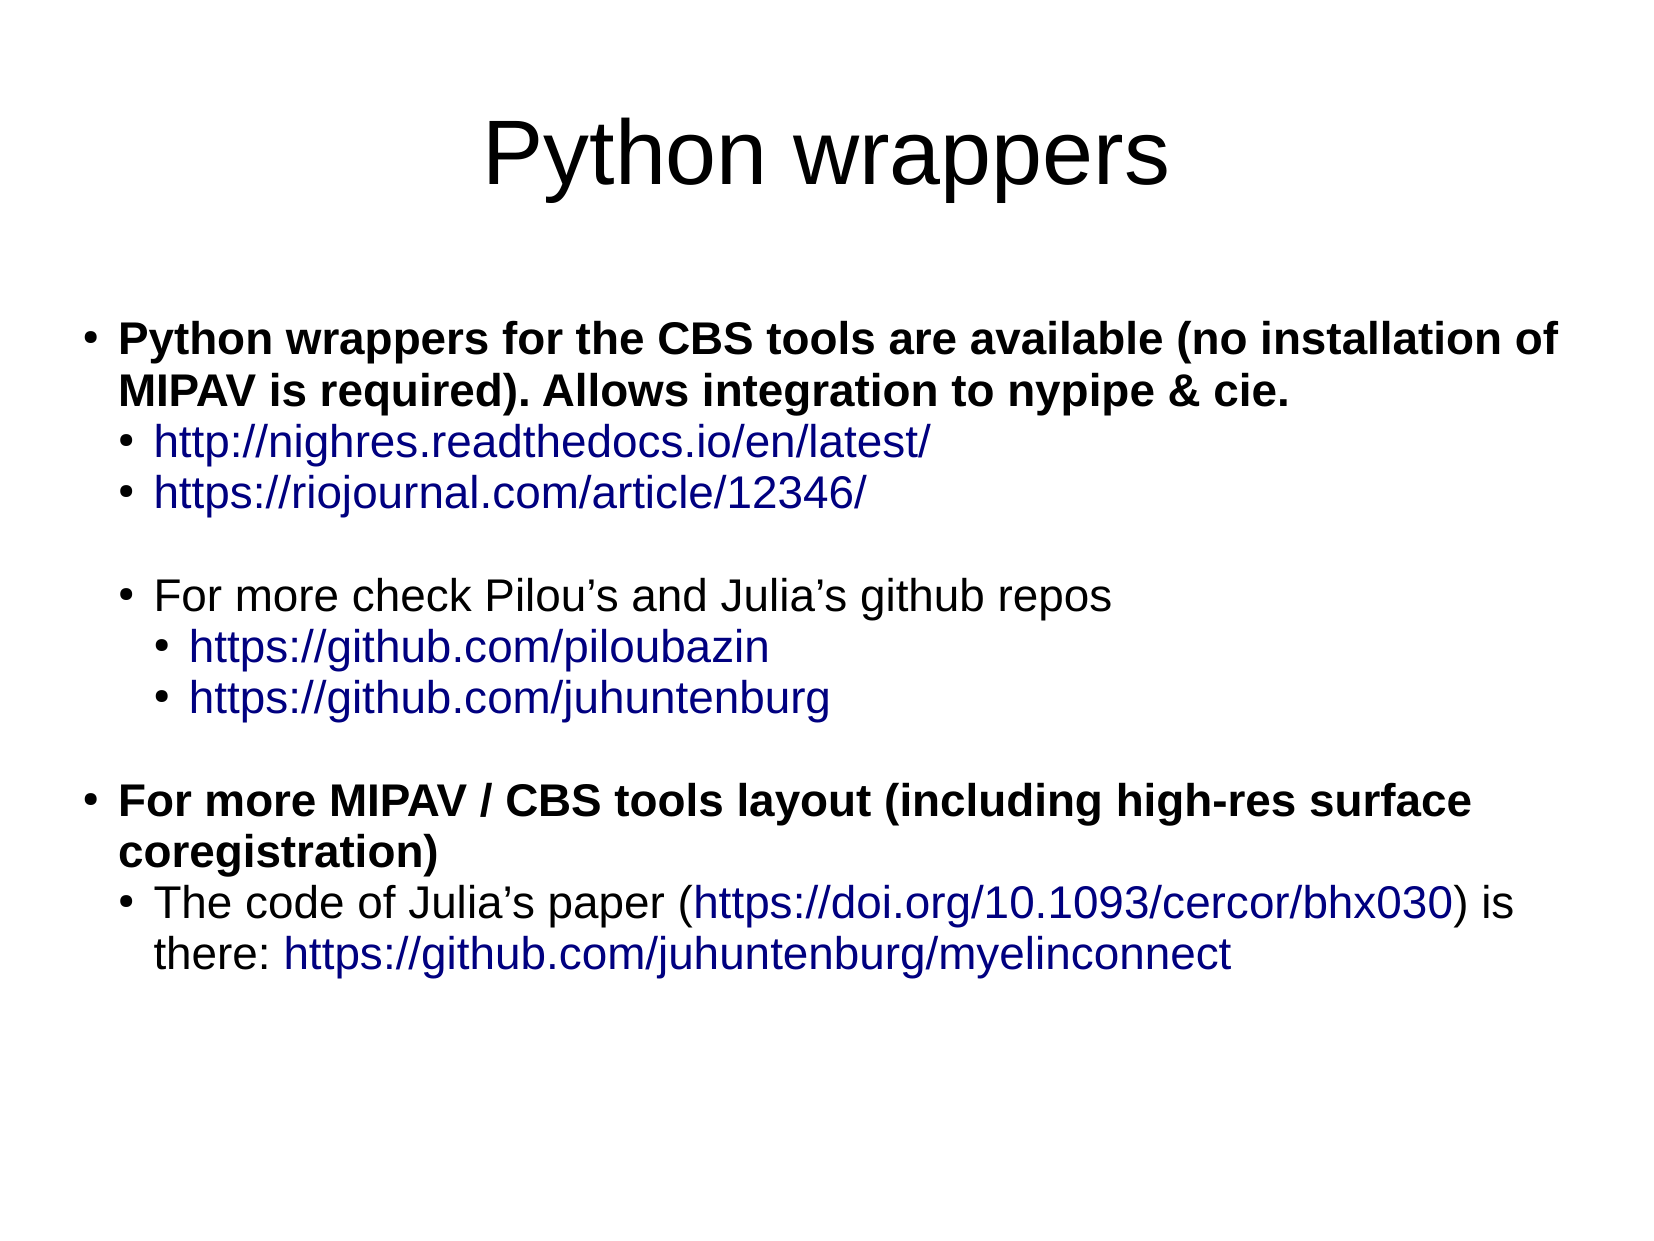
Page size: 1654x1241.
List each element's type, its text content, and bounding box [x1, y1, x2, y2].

subtitle Python wrappers for the CBS tools are available (no installation of MIPAV is required). Allows integration to nypipe & cie. http://nighres.readthedocs.io/en/latest/ https://riojournal.com/article/12346/ For more check Pilou’s and Julia’s github repos https://github.com/piloubazin https://github.com/juhuntenburg For more MIPAV / CBS tools layout (including high-res surface coregistration) The code of Julia’s paper (https://doi.org/10.1093/cercor/bhx030) is there: https://github.com/juhuntenburg/myelinconnect [82, 236, 1571, 1057]
title Python wrappers [82, 49, 1571, 236]
